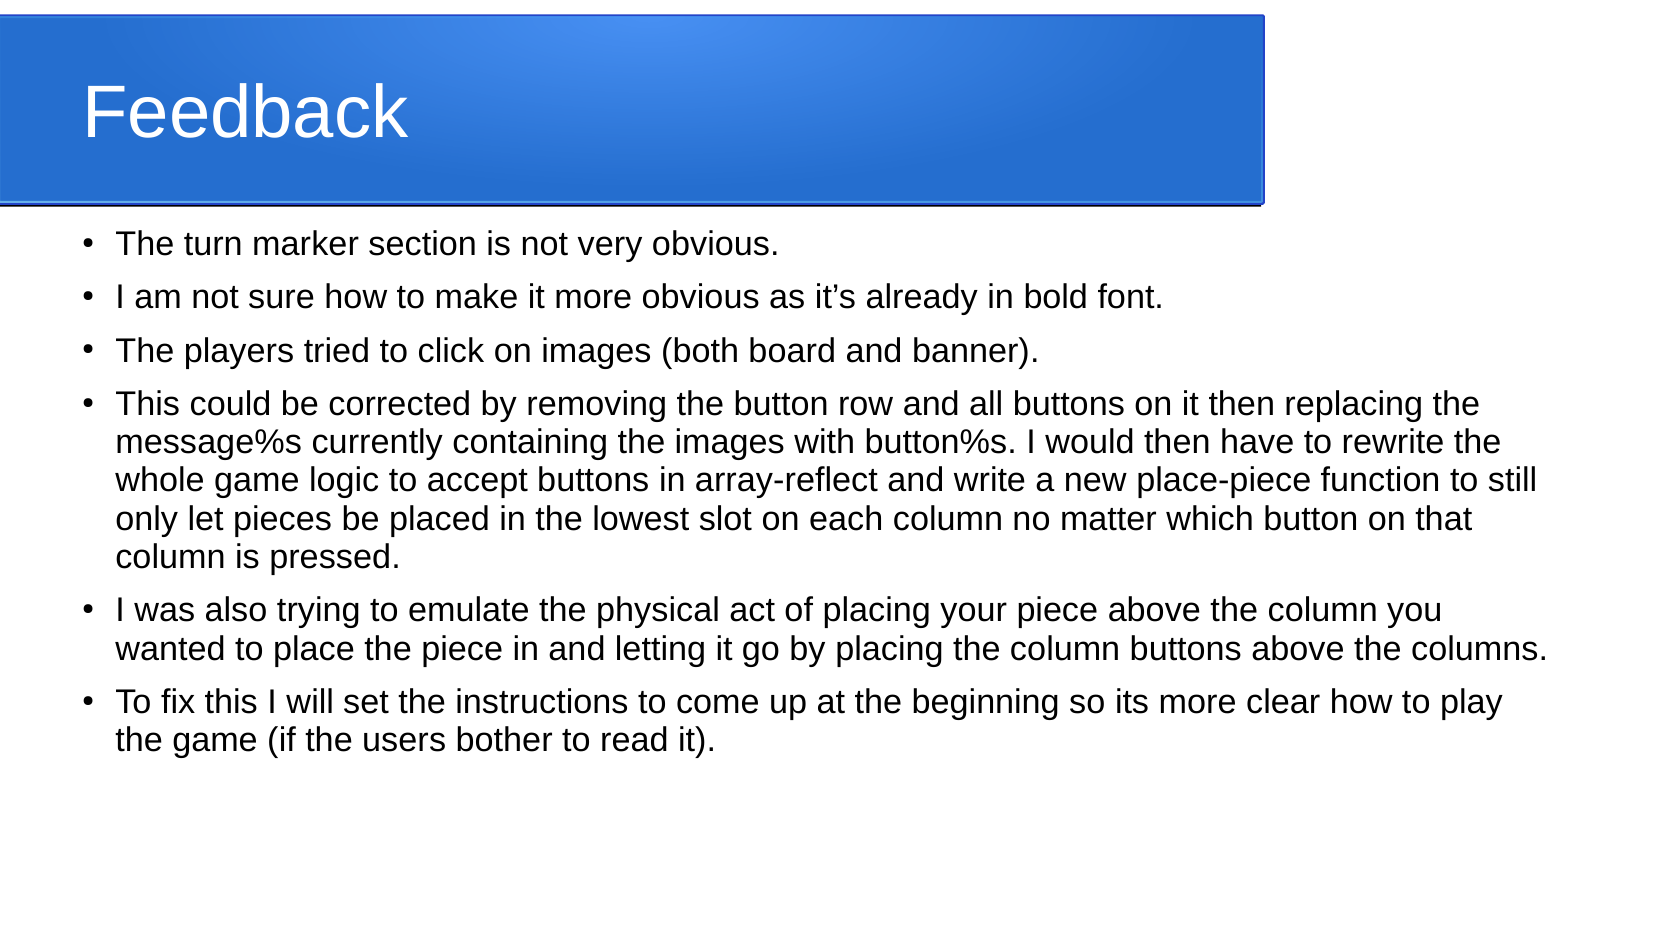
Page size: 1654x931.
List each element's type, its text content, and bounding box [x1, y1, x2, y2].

title Feedback [82, 35, 1235, 189]
list The turn marker section is not very obvious. I am not sure how to make it more obvious as it’s already in bold font. The players tried to click on images (both board and banner). This could be corrected by removing the button row and all buttons on it then replacing the message%s currently containing the images with button%s. I would then have to rewrite the whole game logic to accept buttons in array-reflect and write a new place-piece function to still only let pieces be placed in the lowest slot on each column no matter which button on that column is pressed. I was also trying to emulate the physical act of placing your piece above the column you wanted to place the piece in and letting it go by placing the column buttons above the columns. To fix this I will set the instructions to come up at the beginning so its more clear how to play the game (if the users bother to read it). [70, 224, 1560, 764]
